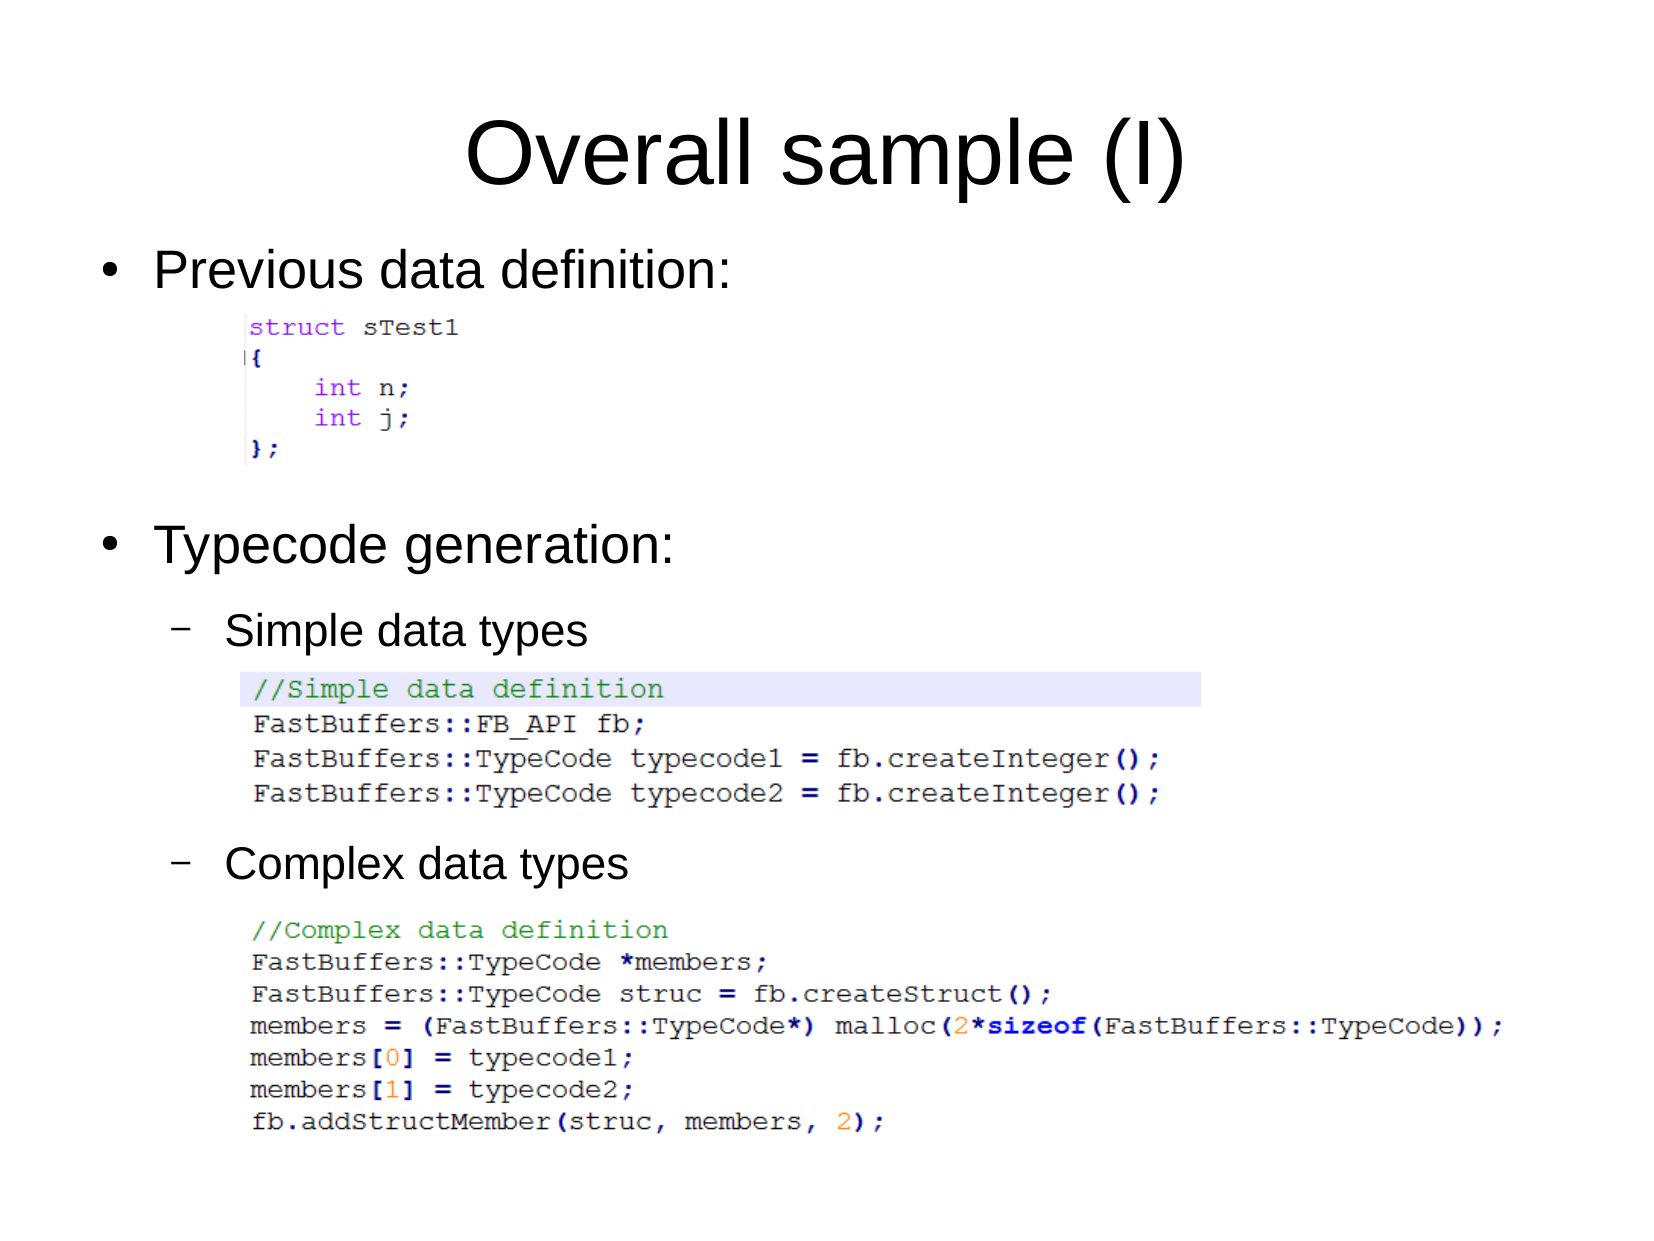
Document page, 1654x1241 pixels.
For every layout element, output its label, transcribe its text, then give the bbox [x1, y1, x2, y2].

list Previous data definition: Typecode generation: Simple data types Complex data types [82, 240, 1571, 1010]
picture [244, 314, 496, 466]
title Overall sample (I) [82, 49, 1571, 240]
picture [225, 909, 1531, 1153]
picture [240, 660, 1201, 826]
